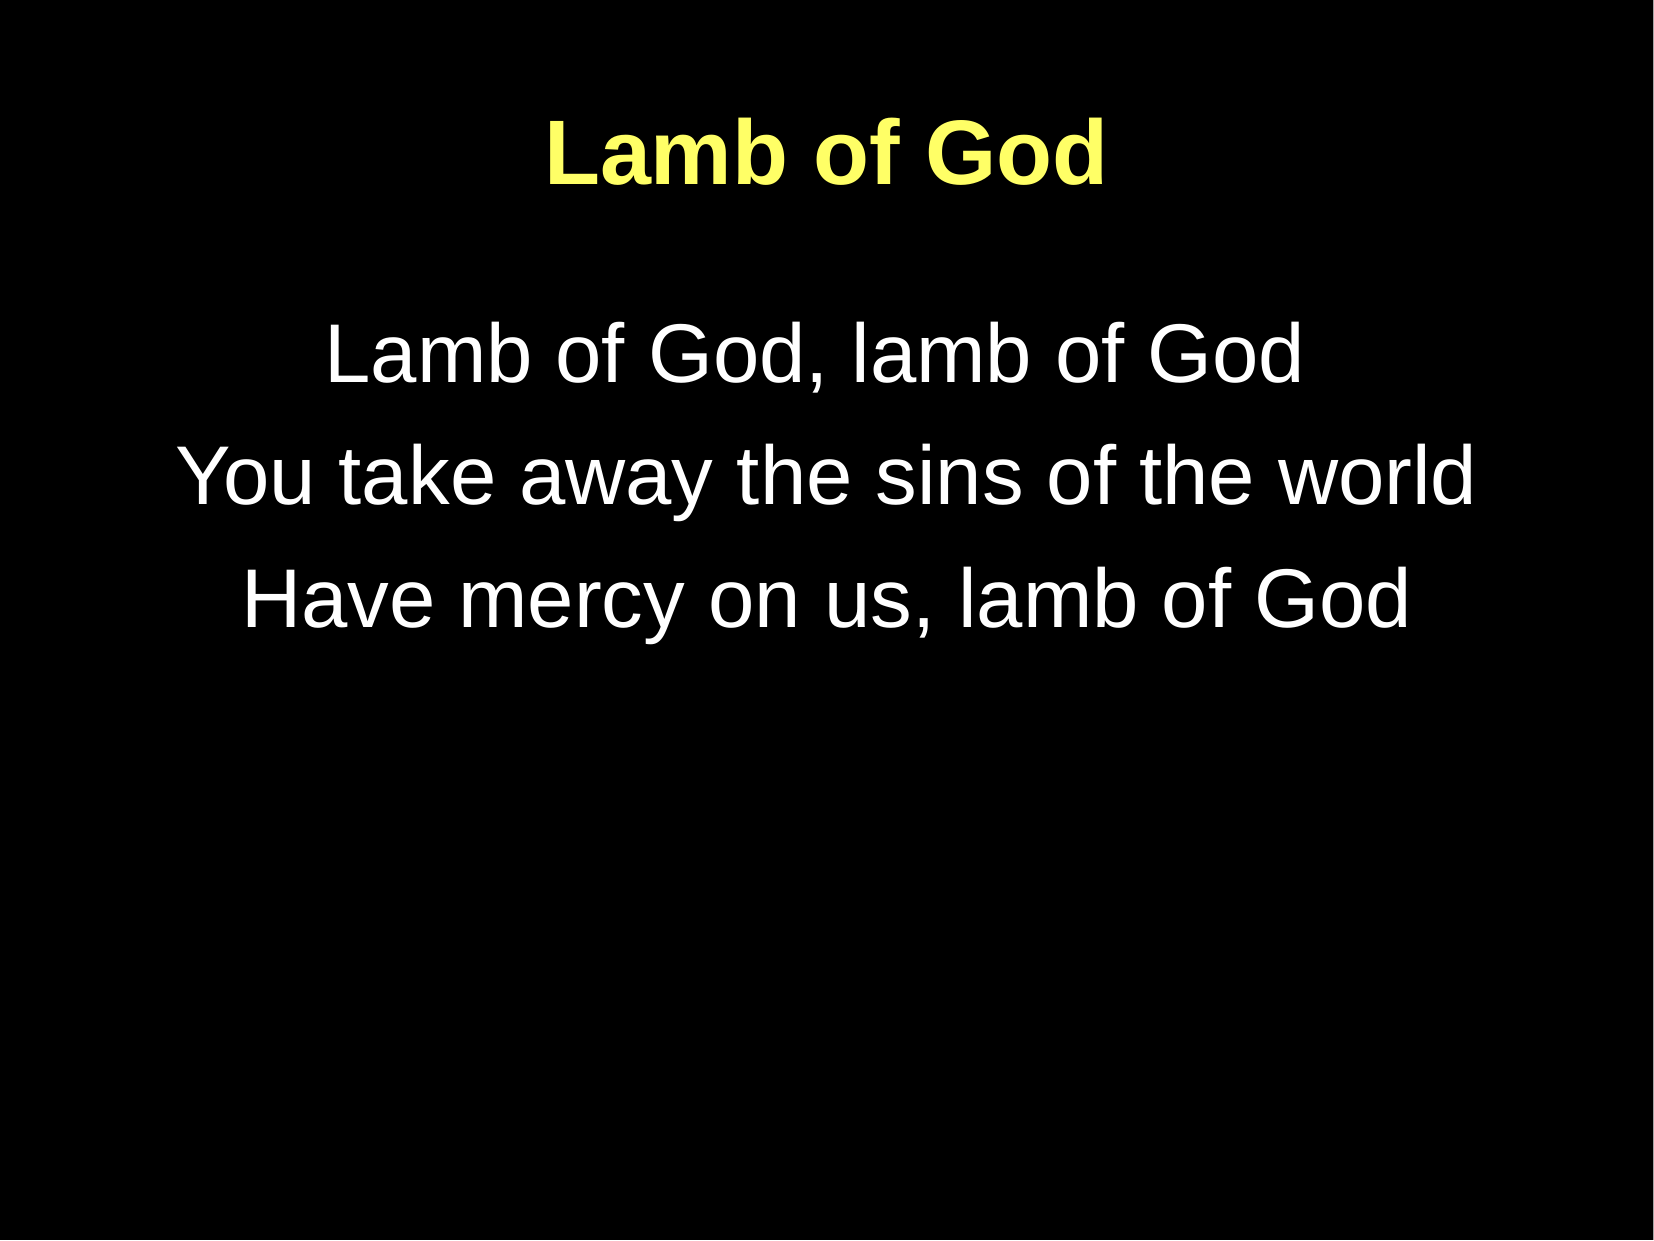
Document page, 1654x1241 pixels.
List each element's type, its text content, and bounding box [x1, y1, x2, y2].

title Lamb of God [82, 49, 1571, 257]
list Lamb of God, lamb of God You take away the sins of the world Have mercy on us, lamb of God [0, 307, 1654, 1241]
